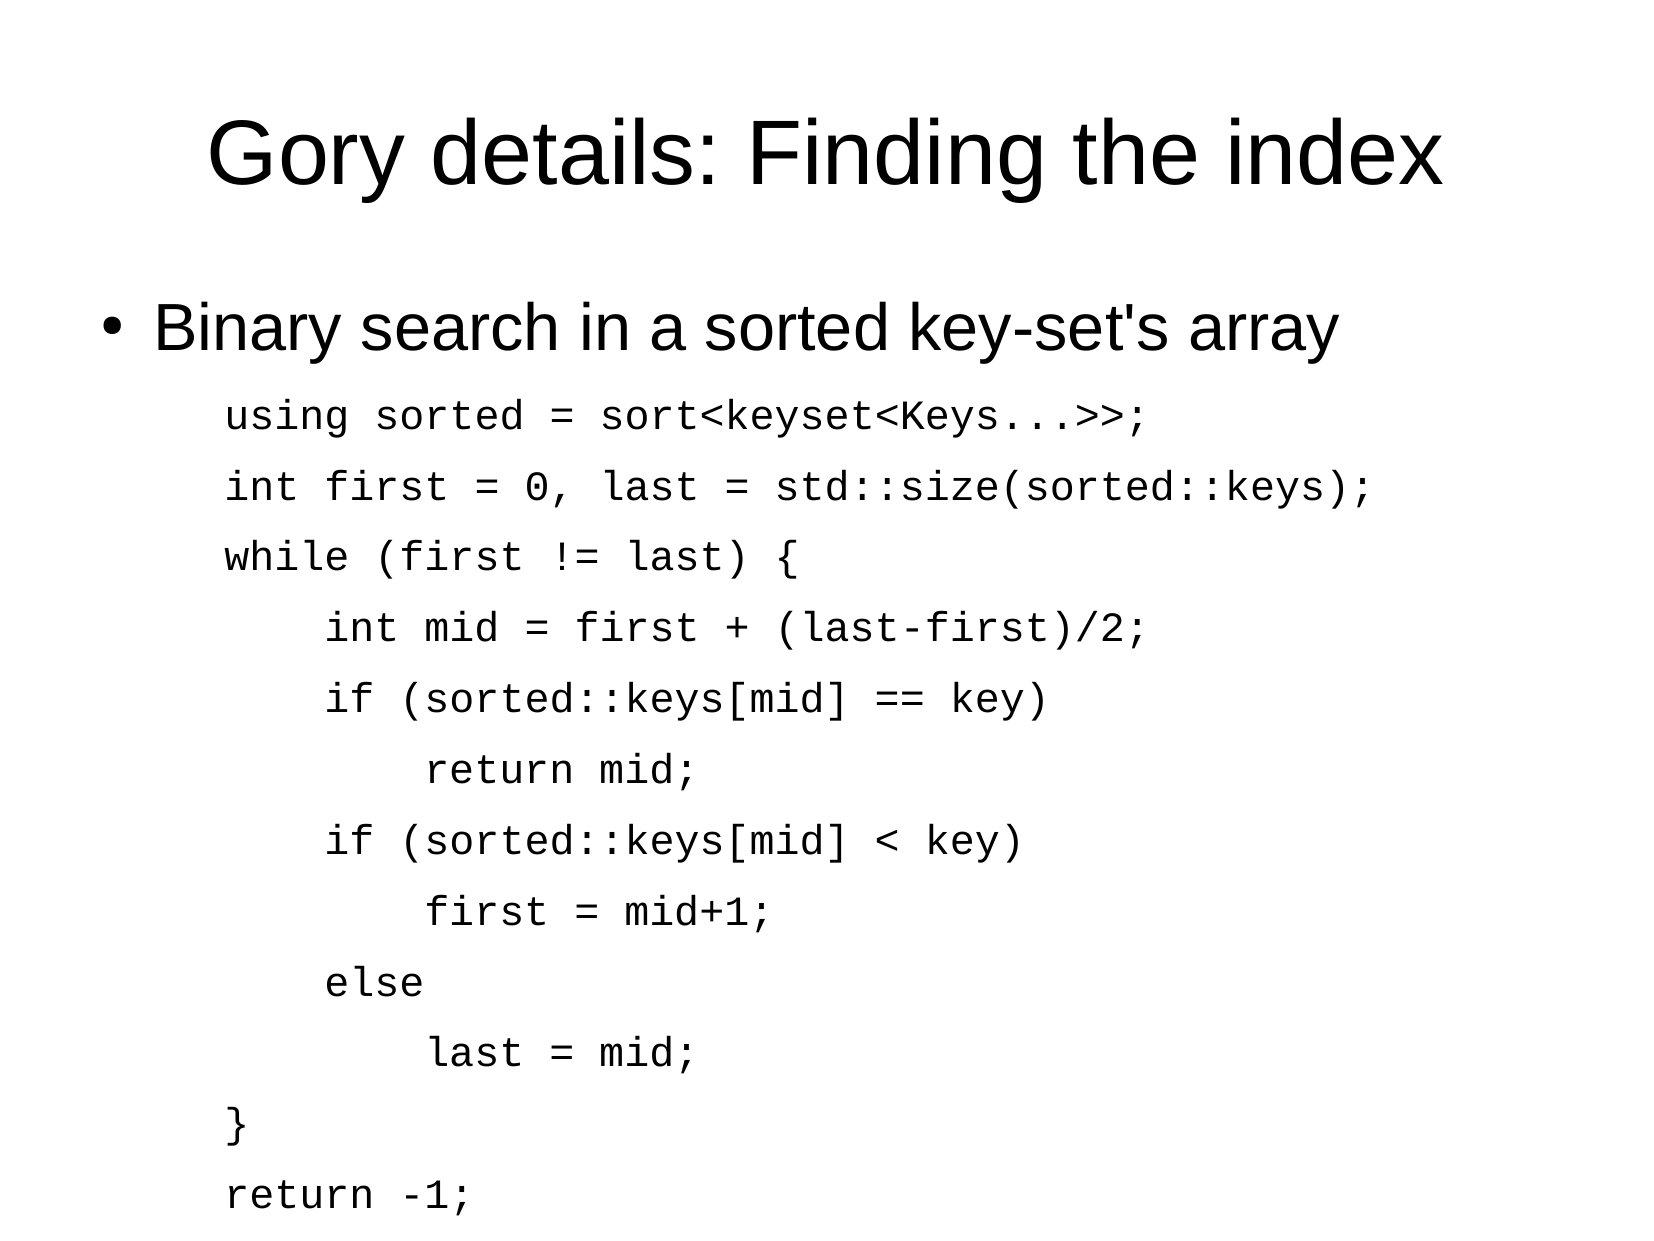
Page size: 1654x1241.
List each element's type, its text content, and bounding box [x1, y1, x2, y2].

title Gory details: Finding the index [82, 49, 1571, 257]
list Binary search in a sorted key-set's array using sorted = sort<keyset<Keys...>>; int first = 0, last = std::size(sorted::keys); while (first != last) { int mid = first + (last-first)/2; if (sorted::keys[mid] == key) return mid; if (sorted::keys[mid] < key) first = mid+1; else last = mid; } return -1; [82, 290, 1571, 1241]
